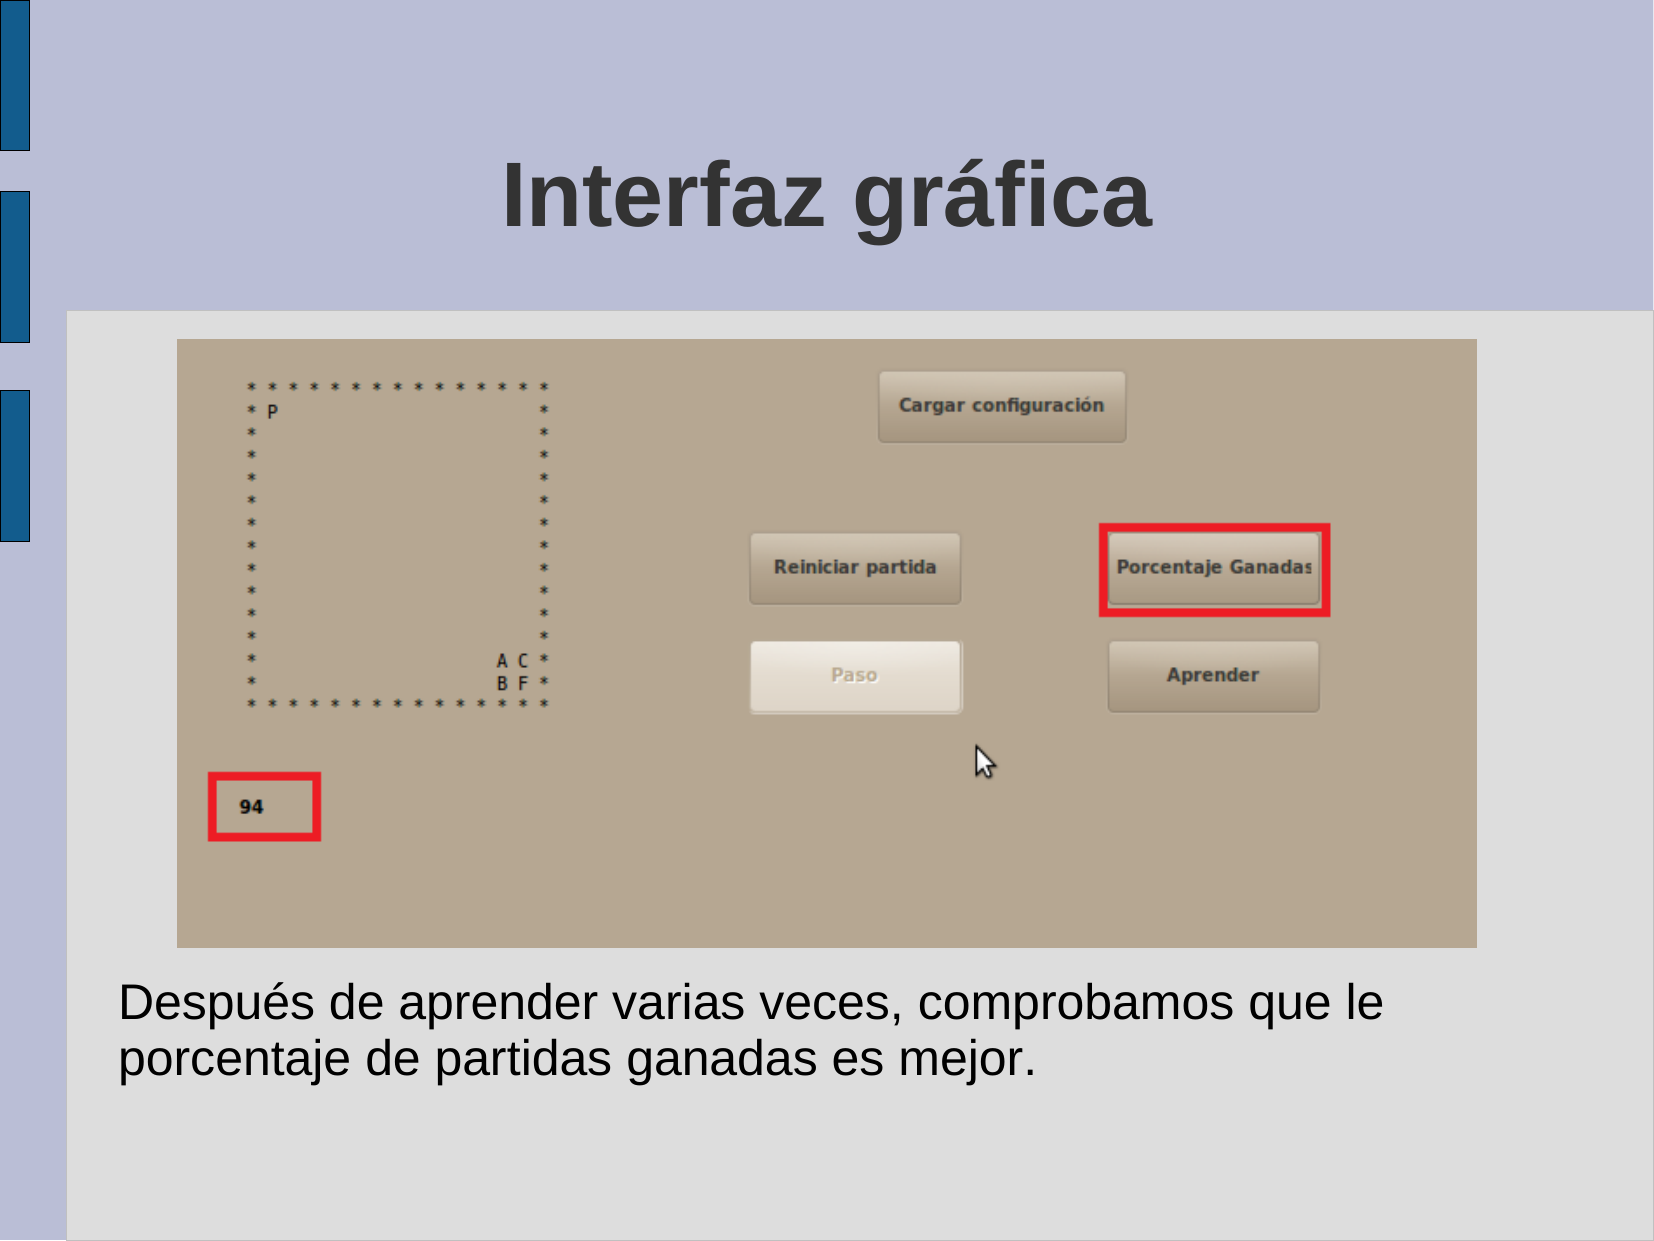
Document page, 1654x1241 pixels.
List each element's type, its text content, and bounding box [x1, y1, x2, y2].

picture [177, 339, 1477, 948]
title Interfaz gráfica [121, 98, 1534, 291]
list Después de aprender varias veces, comprobamos que le porcentaje de partidas ganadas es mejor. [118, 974, 1531, 1211]
